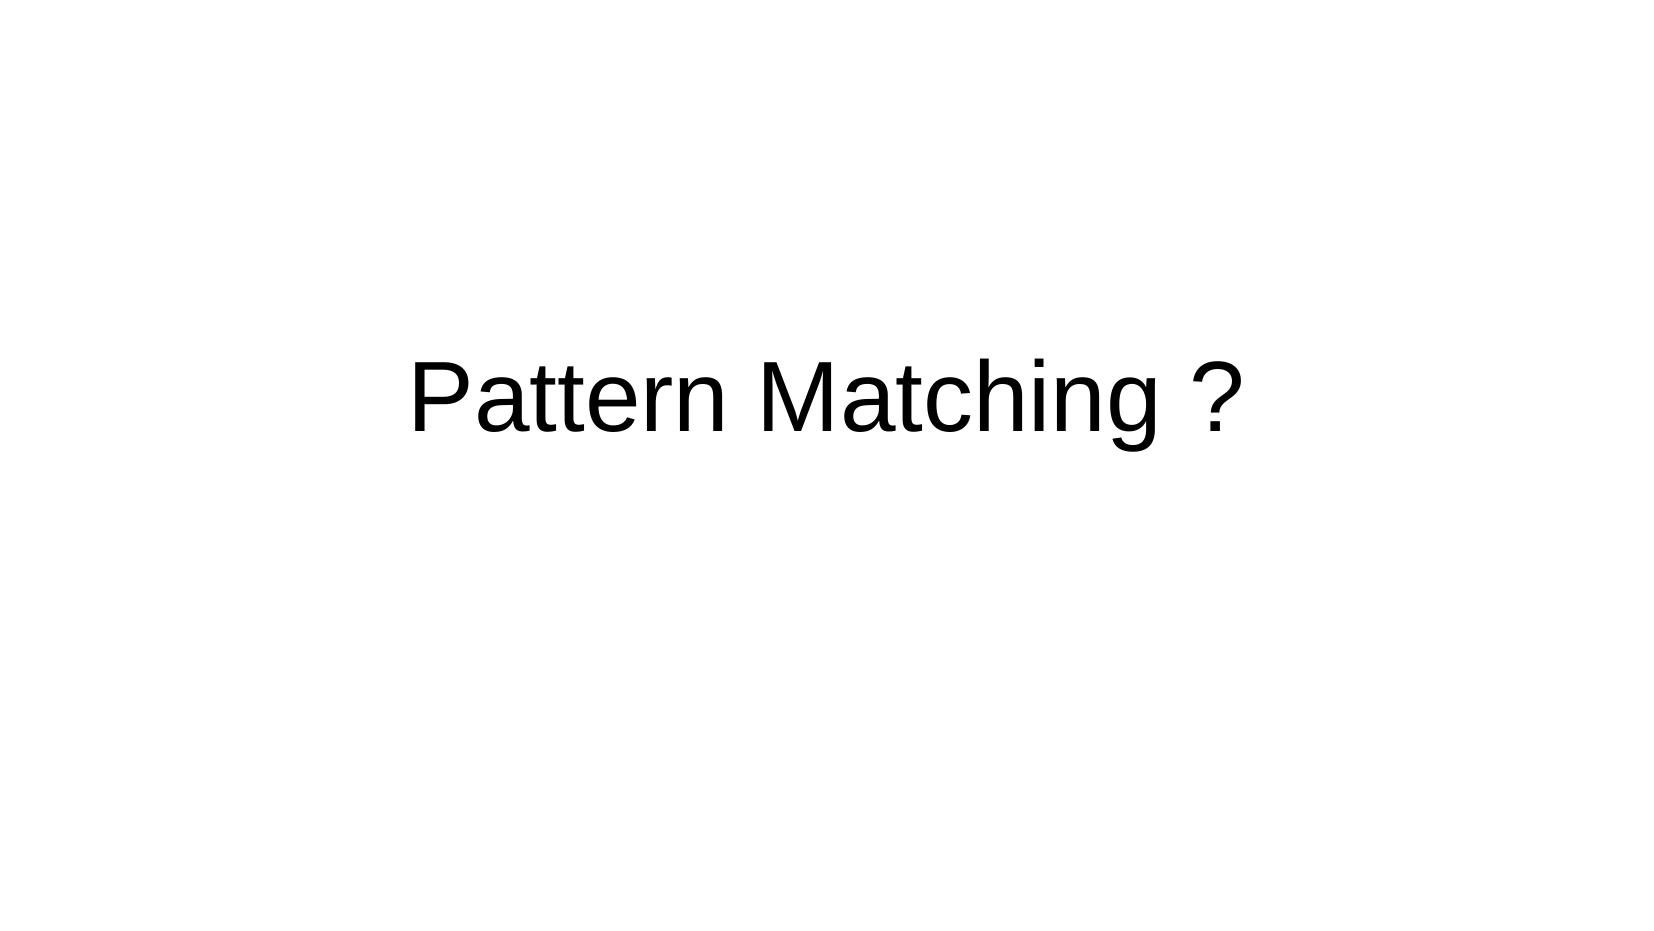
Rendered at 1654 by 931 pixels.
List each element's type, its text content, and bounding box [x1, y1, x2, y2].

subtitle Pattern Matching ? [82, 37, 1571, 757]
